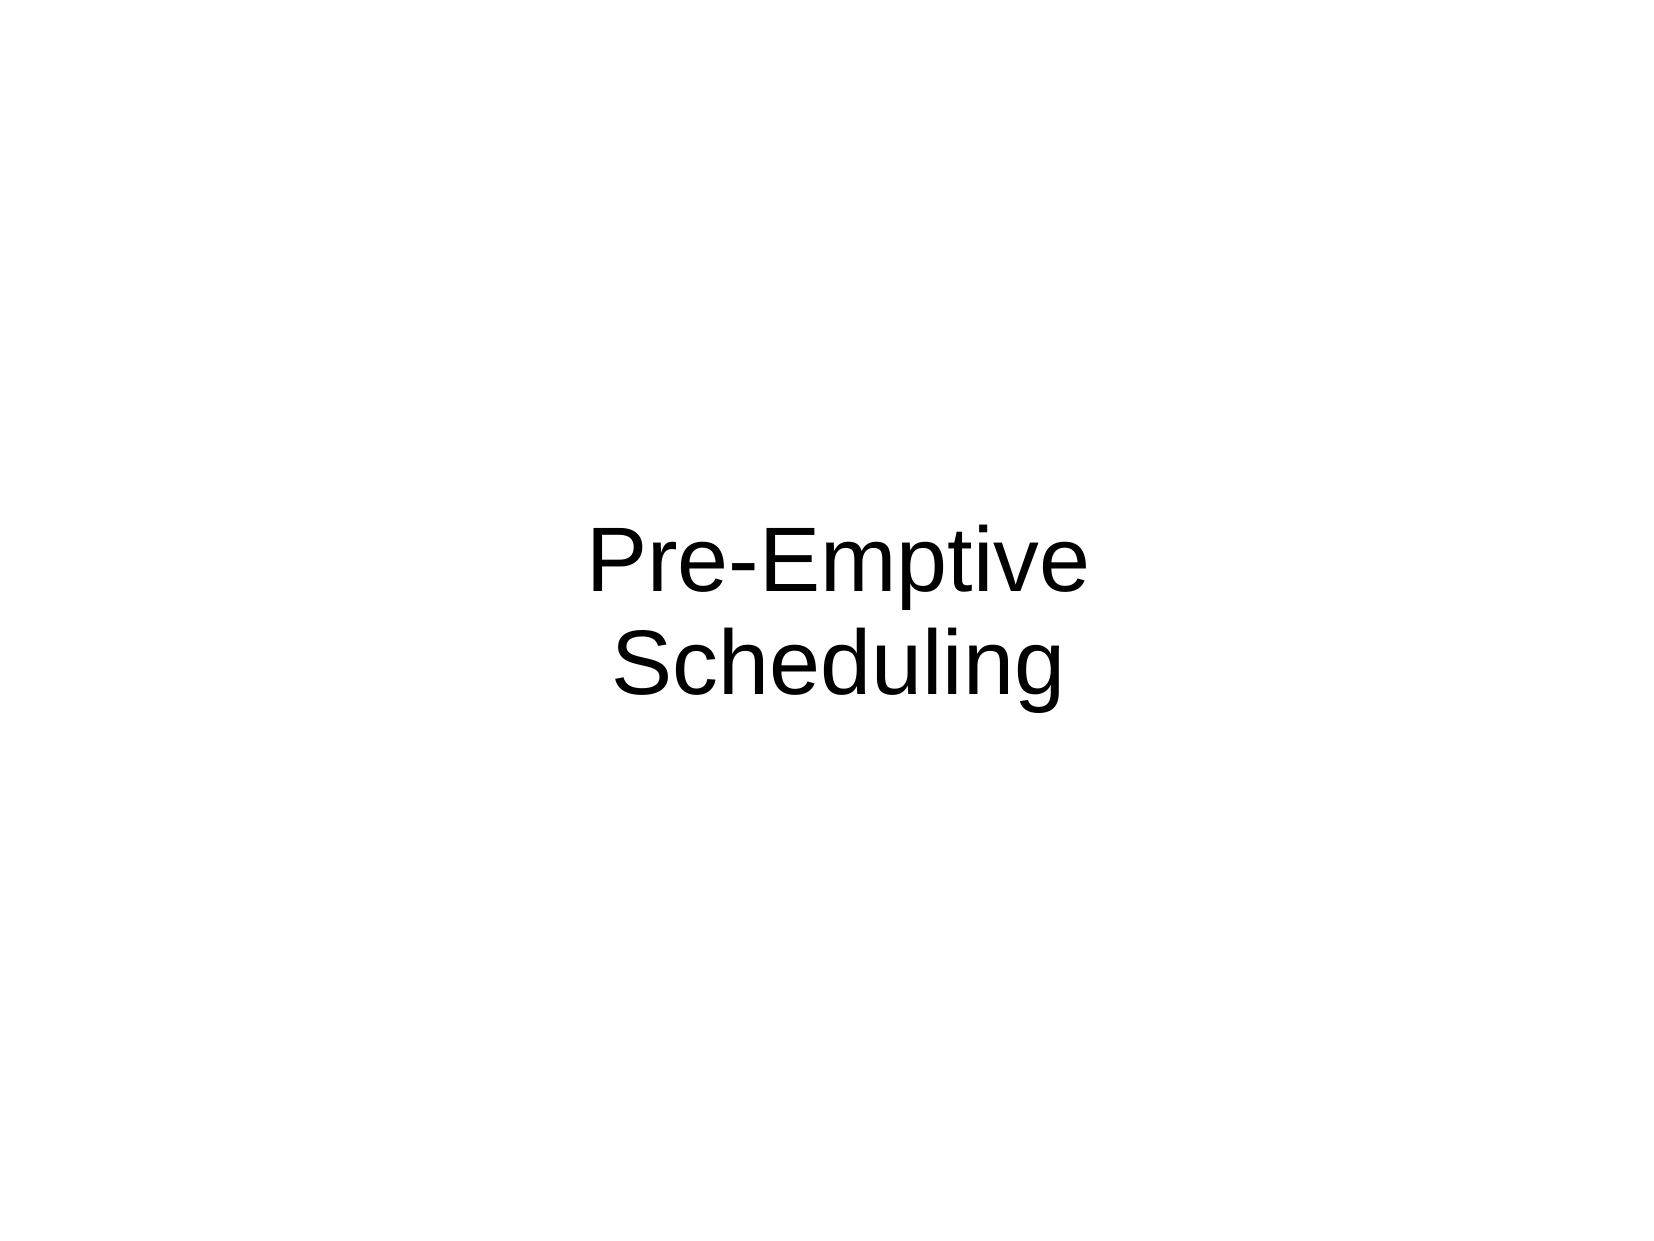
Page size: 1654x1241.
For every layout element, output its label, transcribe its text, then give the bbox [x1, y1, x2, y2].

title Pre-Emptive Scheduling [94, 507, 1583, 715]
